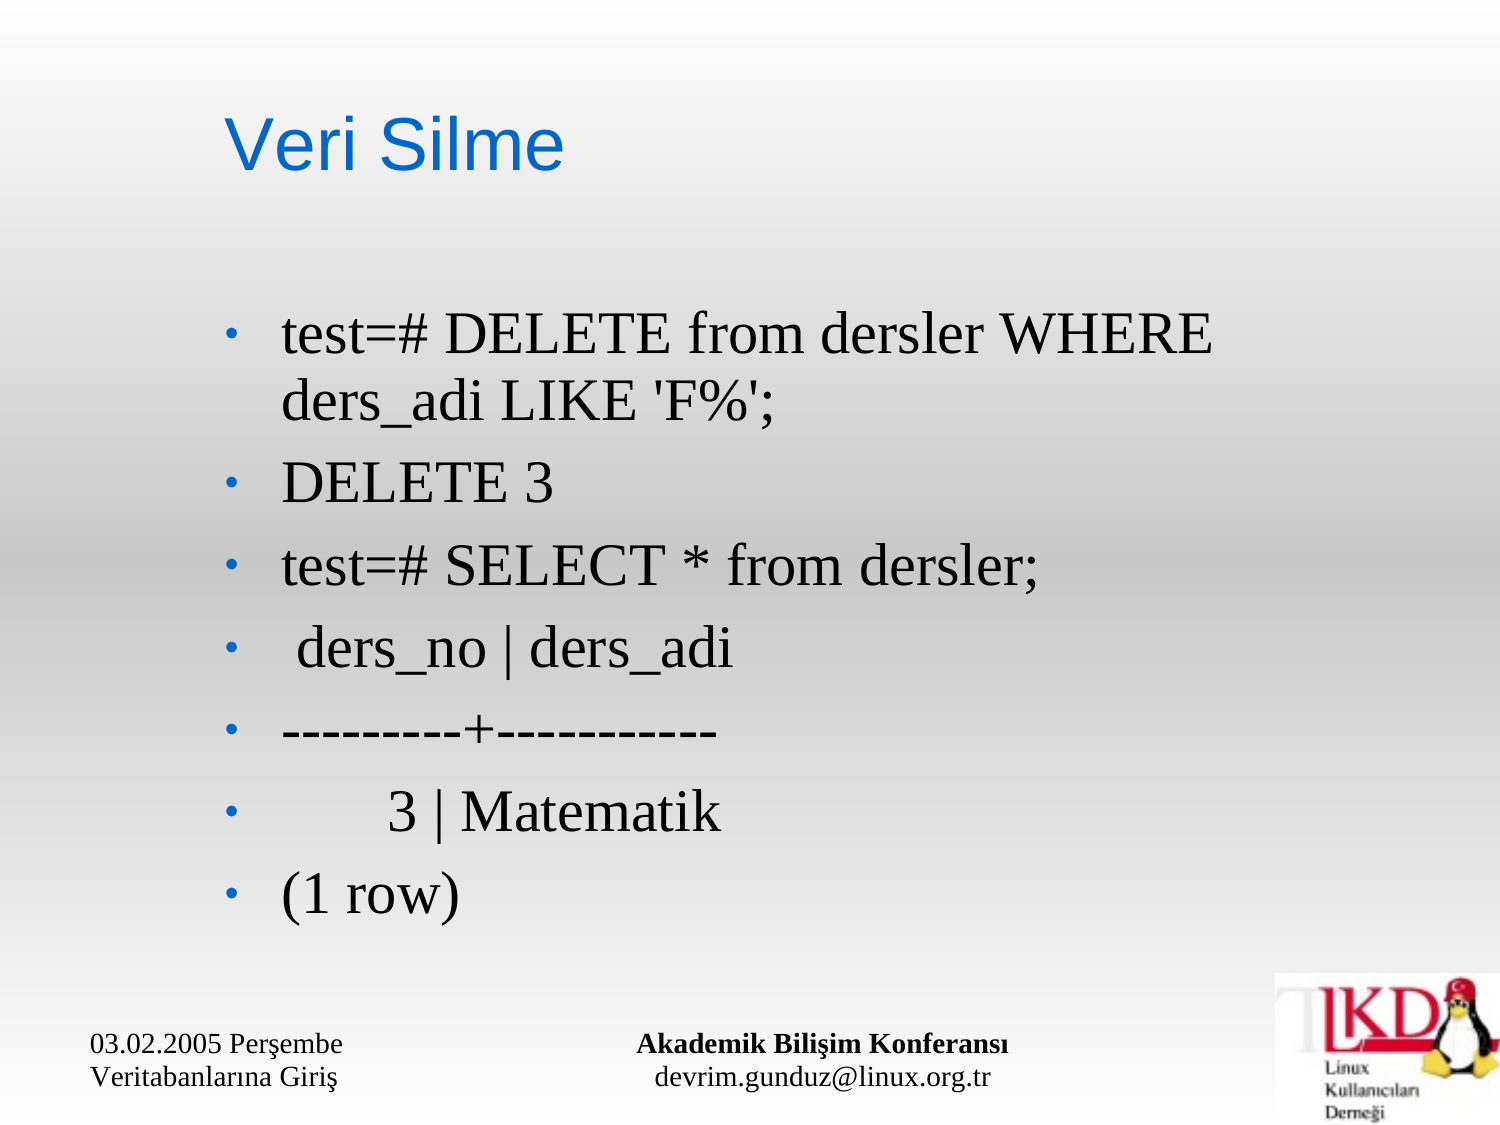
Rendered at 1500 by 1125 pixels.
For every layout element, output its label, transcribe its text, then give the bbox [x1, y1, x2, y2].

list test=# DELETE from dersler WHERE ders_adi LIKE 'F%'; DELETE 3 test=# SELECT * from dersler; ders_no | ders_adi ---------+----------- 3 | Matematik (1 row) [224, 299, 1425, 975]
picture [1275, 973, 1500, 1125]
title Veri Silme [224, 49, 1425, 238]
